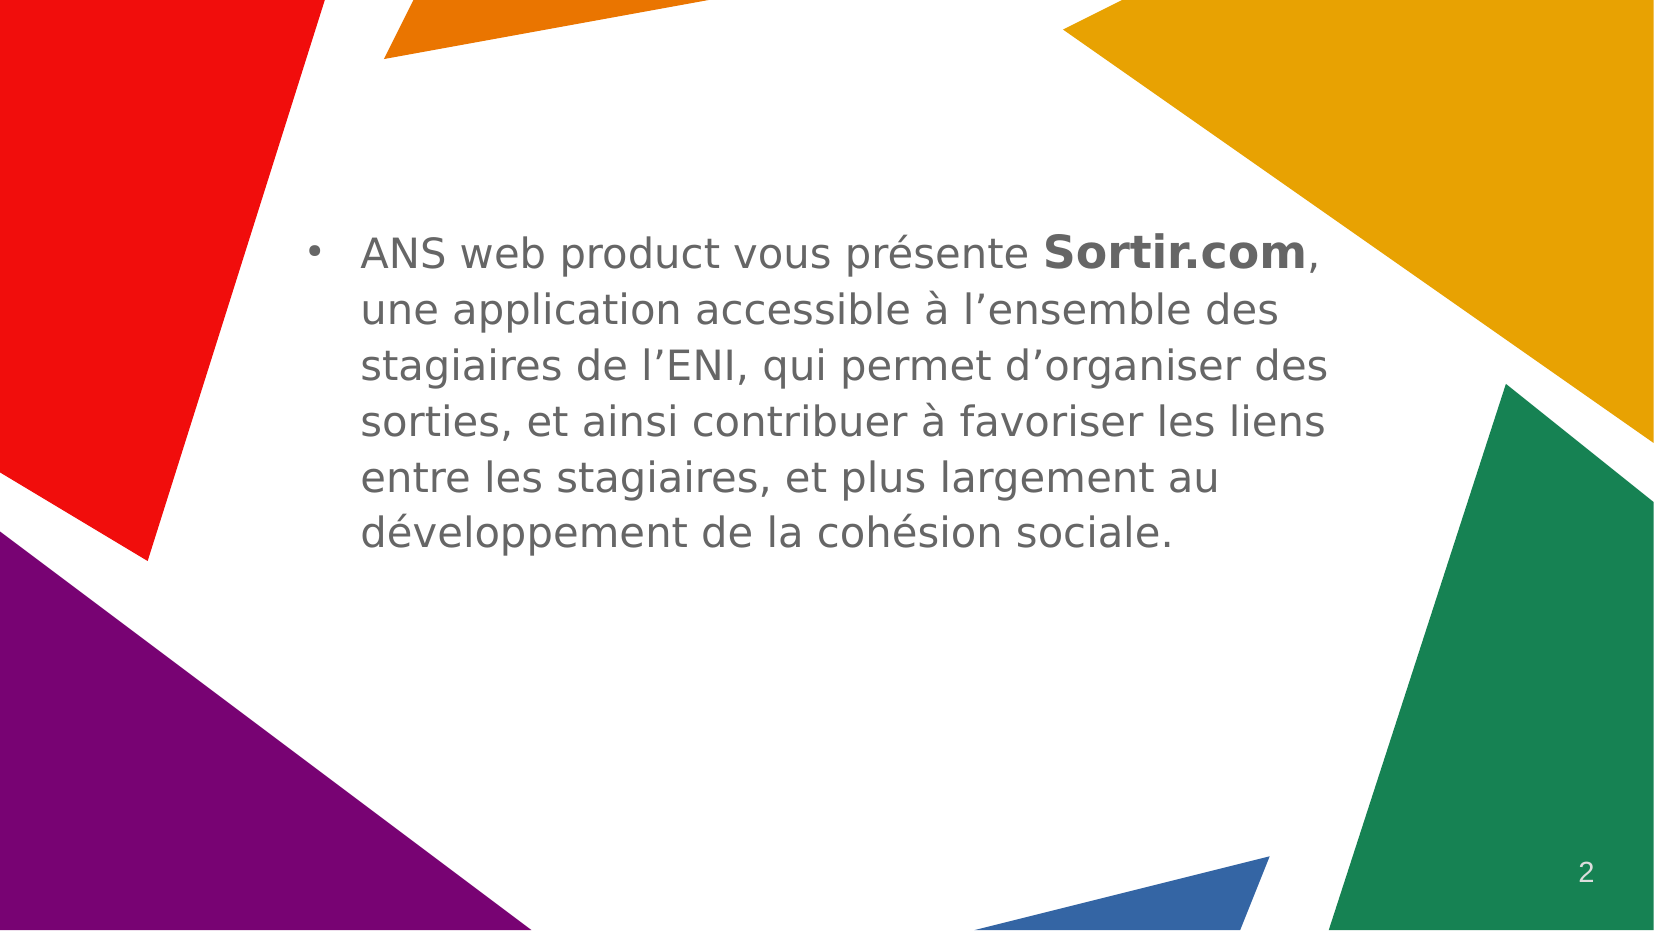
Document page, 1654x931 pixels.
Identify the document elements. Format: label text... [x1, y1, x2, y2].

list ANS web product vous présente Sortir.com, une application accessible à l’ensemble des stagiaires de l’ENI, qui permet d’organiser des sorties, et ainsi contribuer à favoriser les liens entre les stagiaires, et plus largement au développement de la cohésion sociale. [289, 217, 1372, 817]
